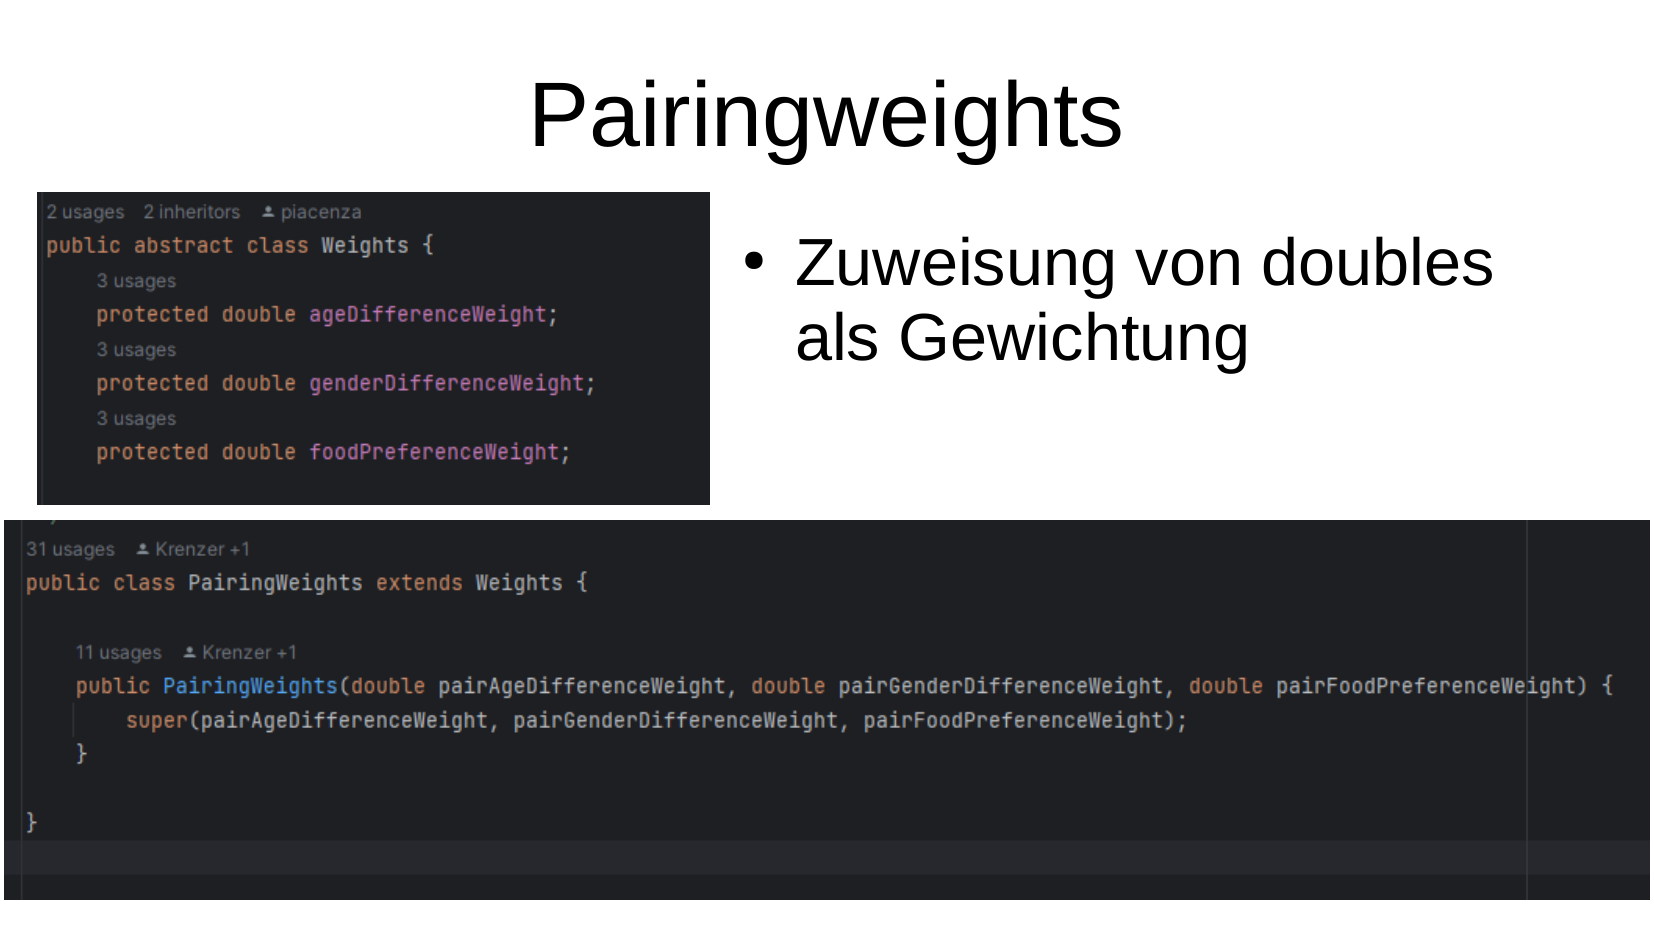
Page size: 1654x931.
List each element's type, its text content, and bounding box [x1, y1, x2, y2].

picture [37, 192, 710, 505]
picture [4, 520, 1651, 901]
list Zuweisung von doubles als Gewichtung [724, 225, 1538, 488]
title Pairingweights [82, 37, 1571, 193]
